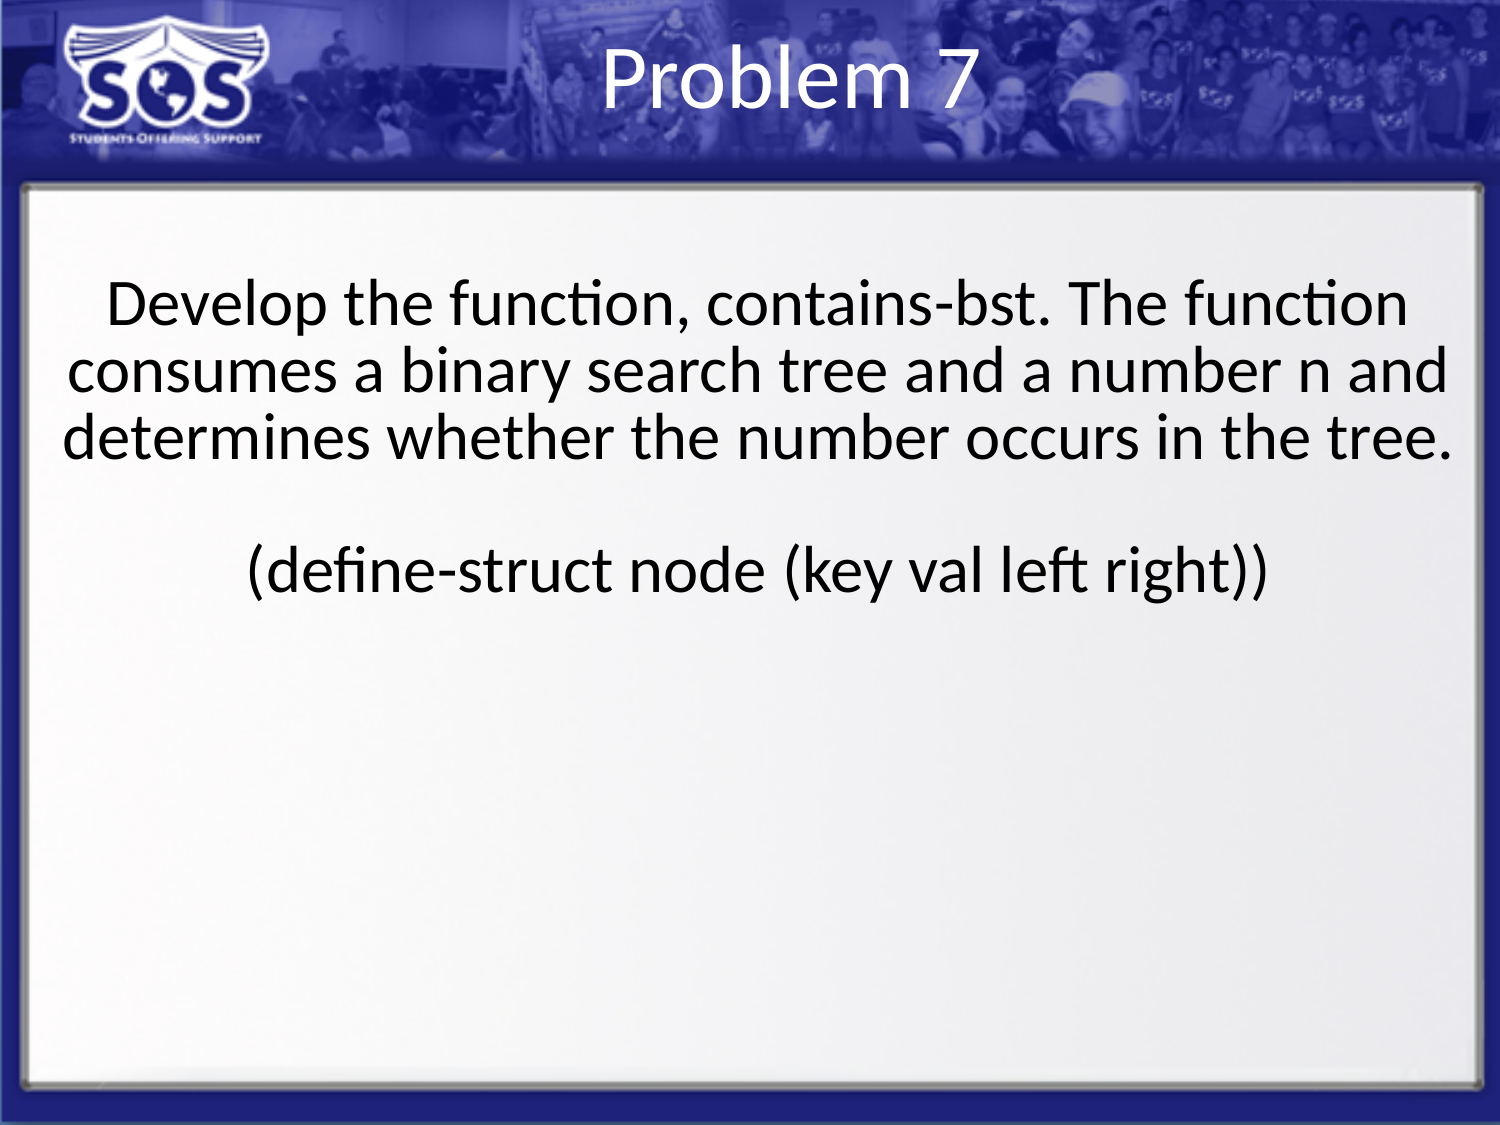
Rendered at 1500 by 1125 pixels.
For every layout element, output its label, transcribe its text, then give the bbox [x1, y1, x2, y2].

picture [0, 0, 1500, 1125]
text_box Develop the function, contains-bst. The function consumes a binary search tree and a number n and determines whether the number occurs in the tree. (define-struct node (key val left right)) [29, 268, 1489, 769]
text_box Problem 7 [230, 30, 1353, 157]
